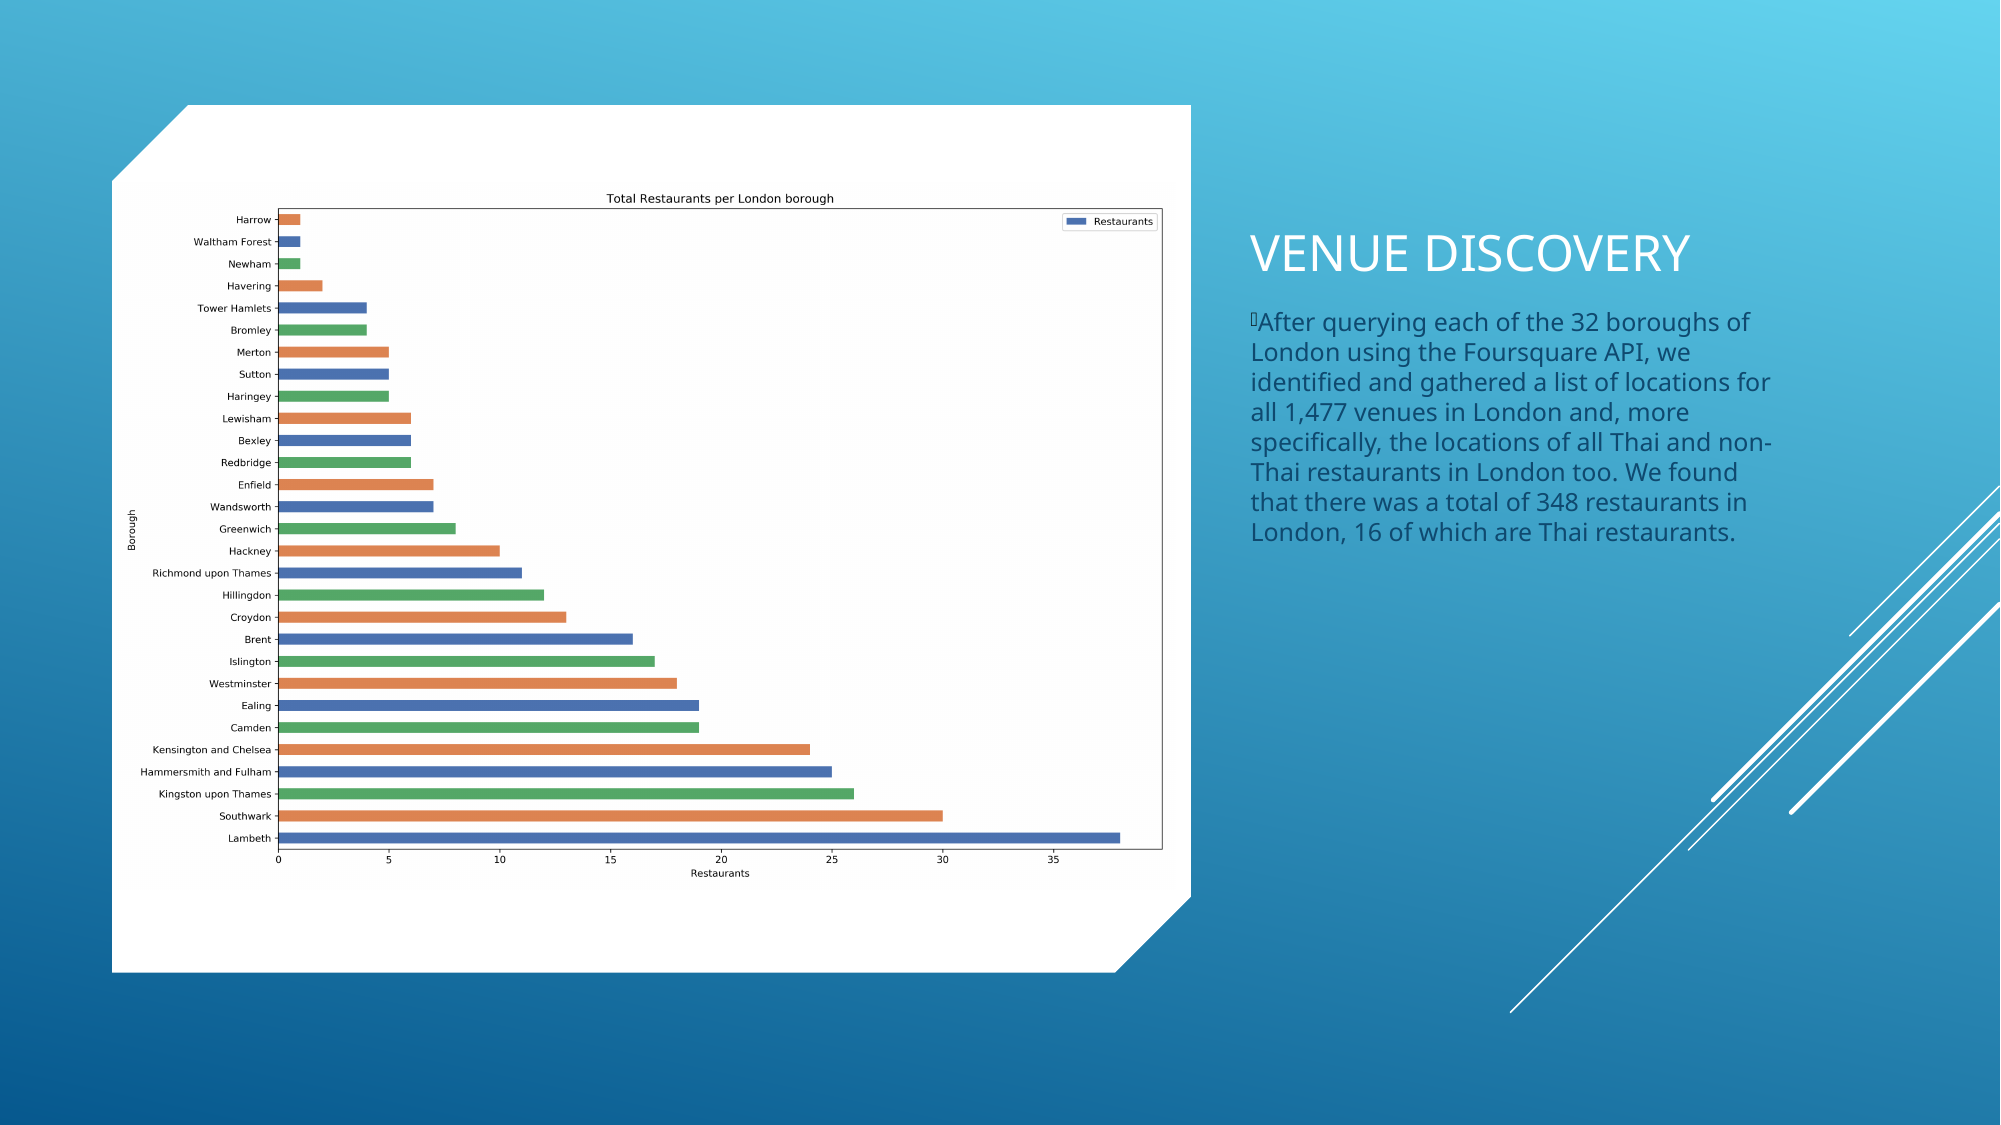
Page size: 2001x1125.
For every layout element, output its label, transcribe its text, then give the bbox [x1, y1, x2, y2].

text_box [1807, 518, 2000, 713]
title Venue discovery [1235, 101, 1791, 290]
picture [116, 182, 1176, 890]
list After querying each of the 32 boroughs of London using the Foursquare API, we identified and gathered a list of locations for all 1,477 venues in London and, more specifically, the locations of all Thai and non-Thai restaurants in London too. We found that there was a total of 348 restaurants in London, 16 of which are Thai restaurants. [1235, 298, 1807, 779]
text_box [0, 0, 2000, 1125]
text_box [1807, 525, 2000, 729]
